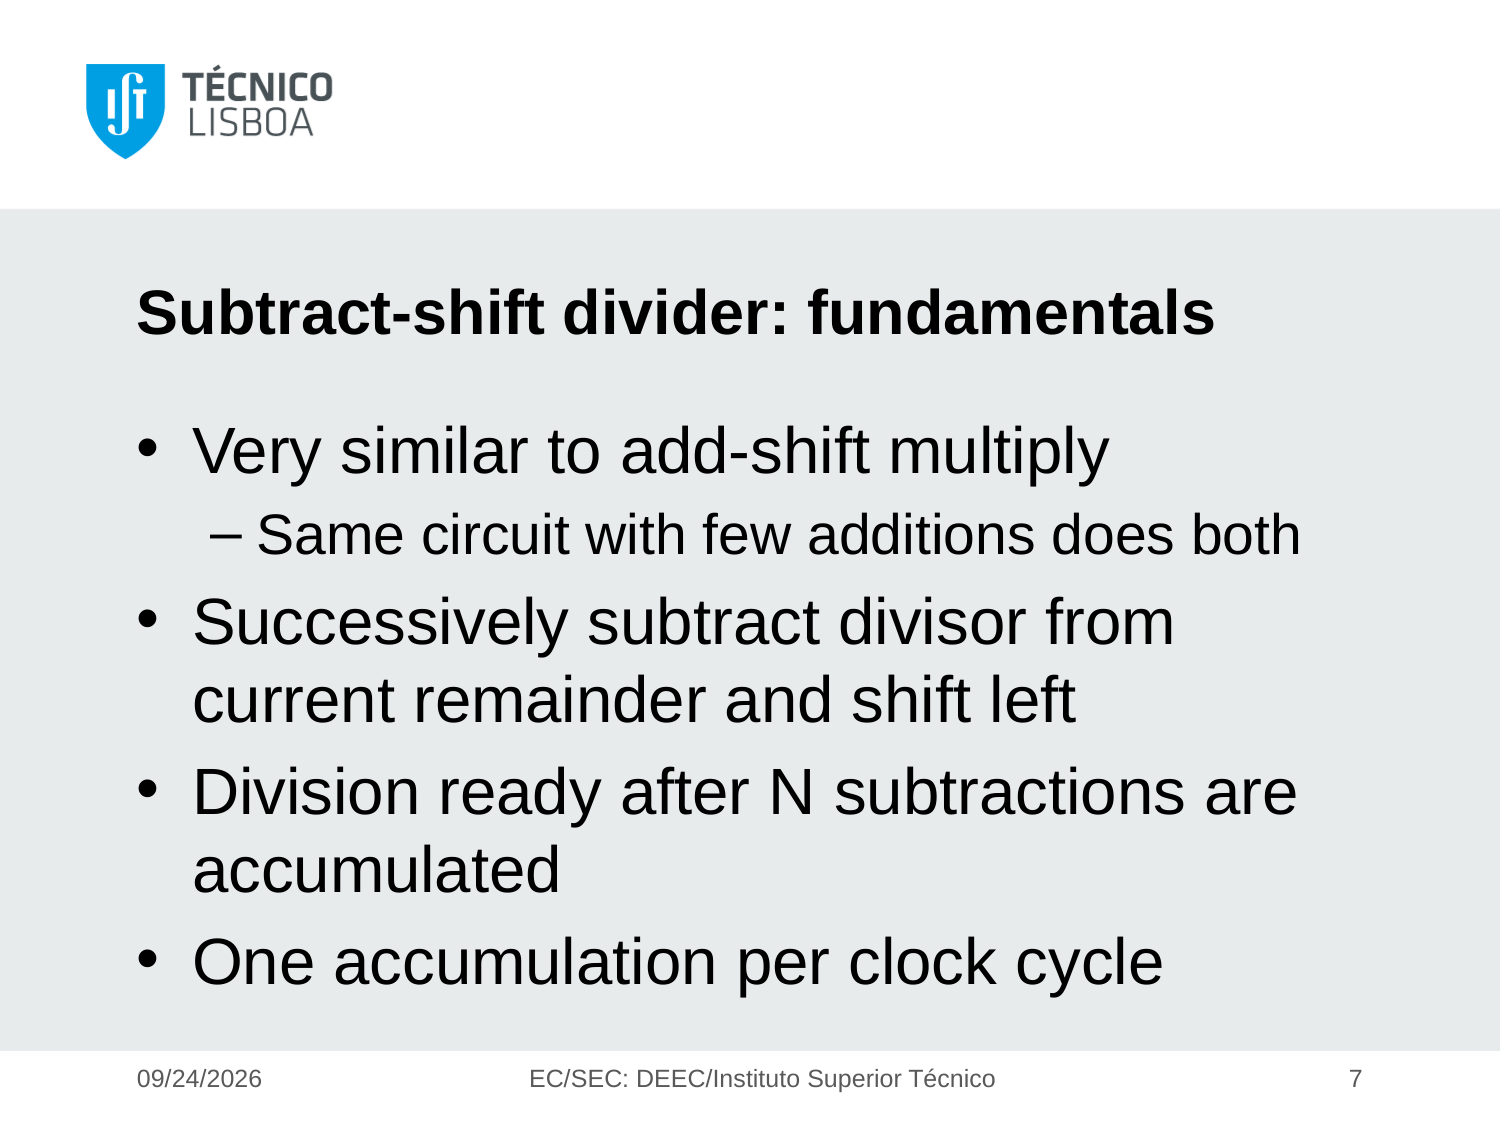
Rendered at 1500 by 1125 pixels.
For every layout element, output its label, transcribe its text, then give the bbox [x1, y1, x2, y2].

list Very similar to add-shift multiply Same circuit with few additions does both Successively subtract divisor from current remainder and shift left Division ready after N subtractions are accumulated One accumulation per clock cycle [121, 400, 1378, 1005]
slide_number 11/24/2020 [121, 1052, 425, 1103]
picture [0, 0, 1500, 1125]
slide_number <number> [1077, 1052, 1378, 1103]
title Subtract-shift divider: fundamentals [121, 237, 1378, 381]
footer EC/SEC: DEEC/Instituto Superior Técnico [512, 1052, 1021, 1103]
